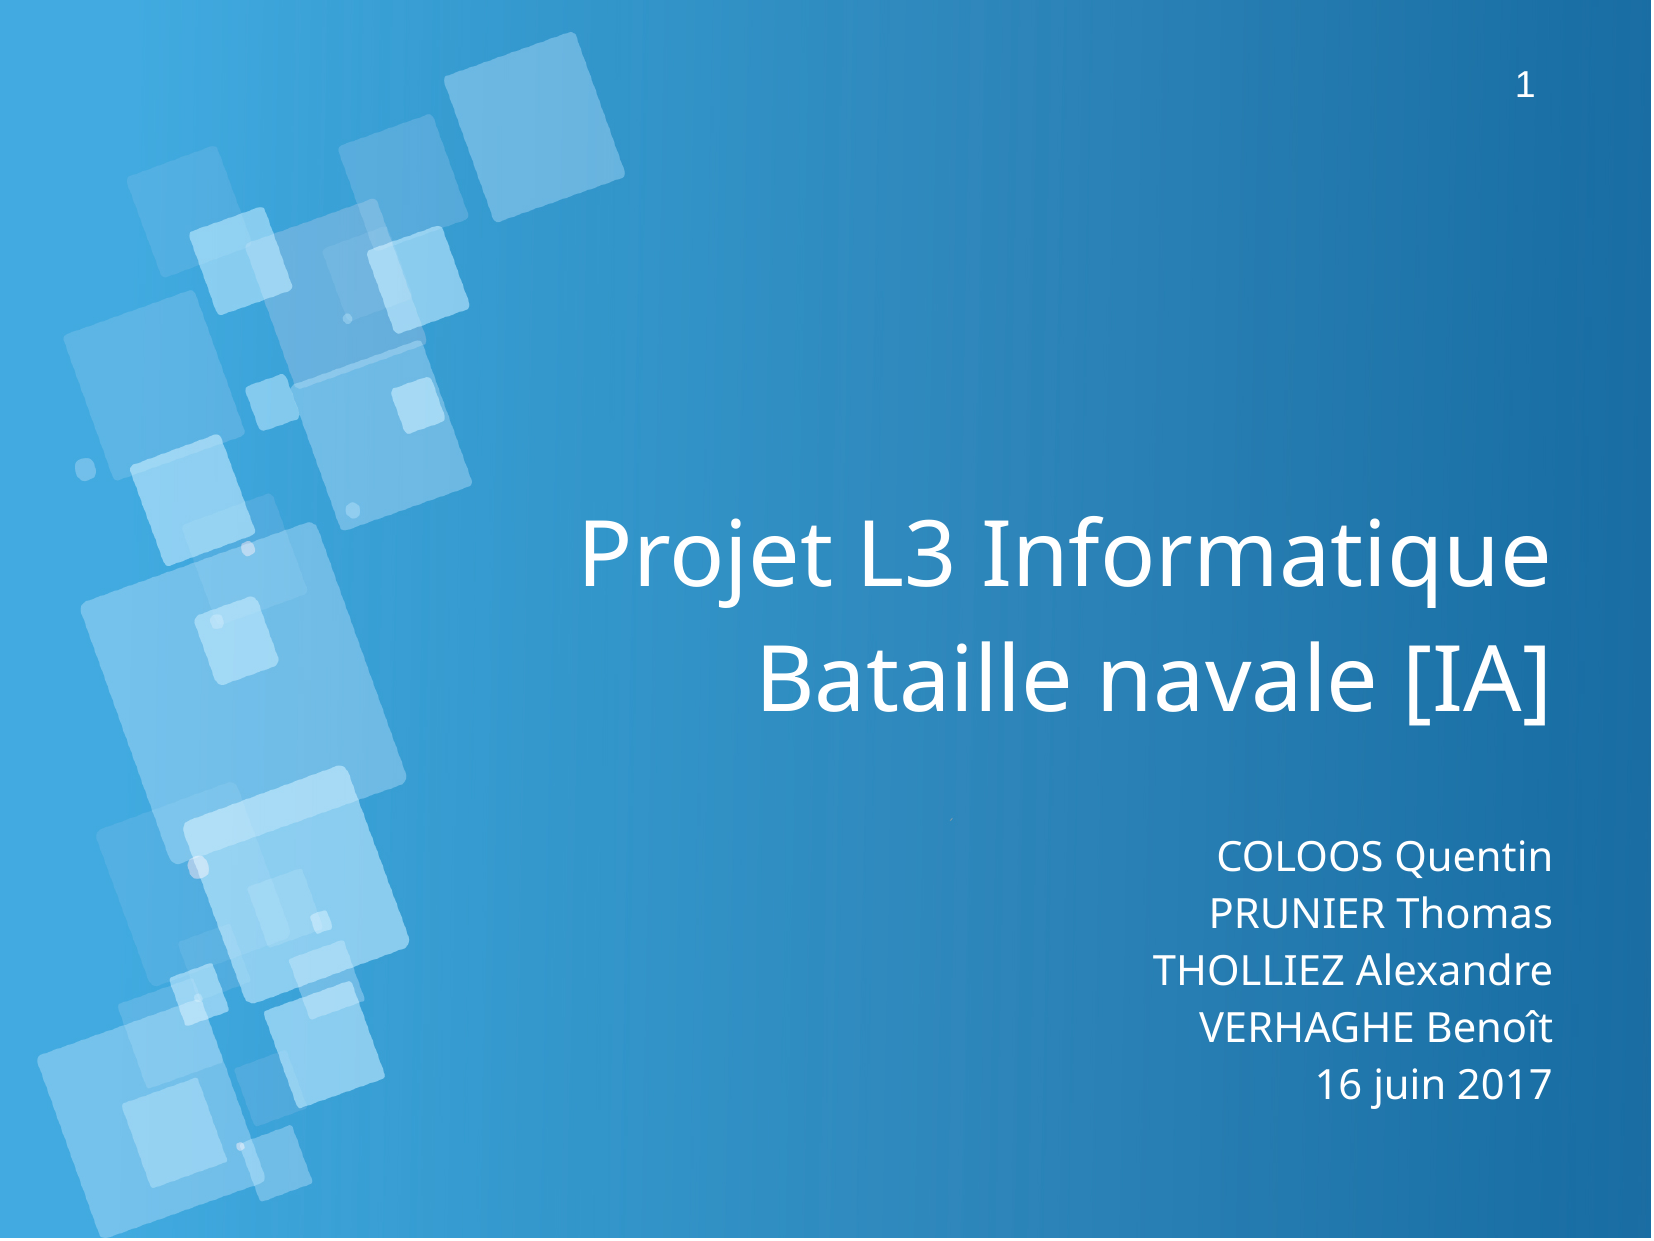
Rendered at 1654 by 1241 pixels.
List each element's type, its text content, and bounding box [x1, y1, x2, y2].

title Projet L3 Informatique Bataille navale [IA] [337, 440, 1554, 788]
subtitle COLOOS Quentin PRUNIER Thomas THOLLIEZ Alexandre VERHAGHE Benoît 16 juin 2017 [862, 823, 1554, 1115]
text_box 1 [1500, 55, 1576, 113]
picture [0, 0, 1651, 1238]
